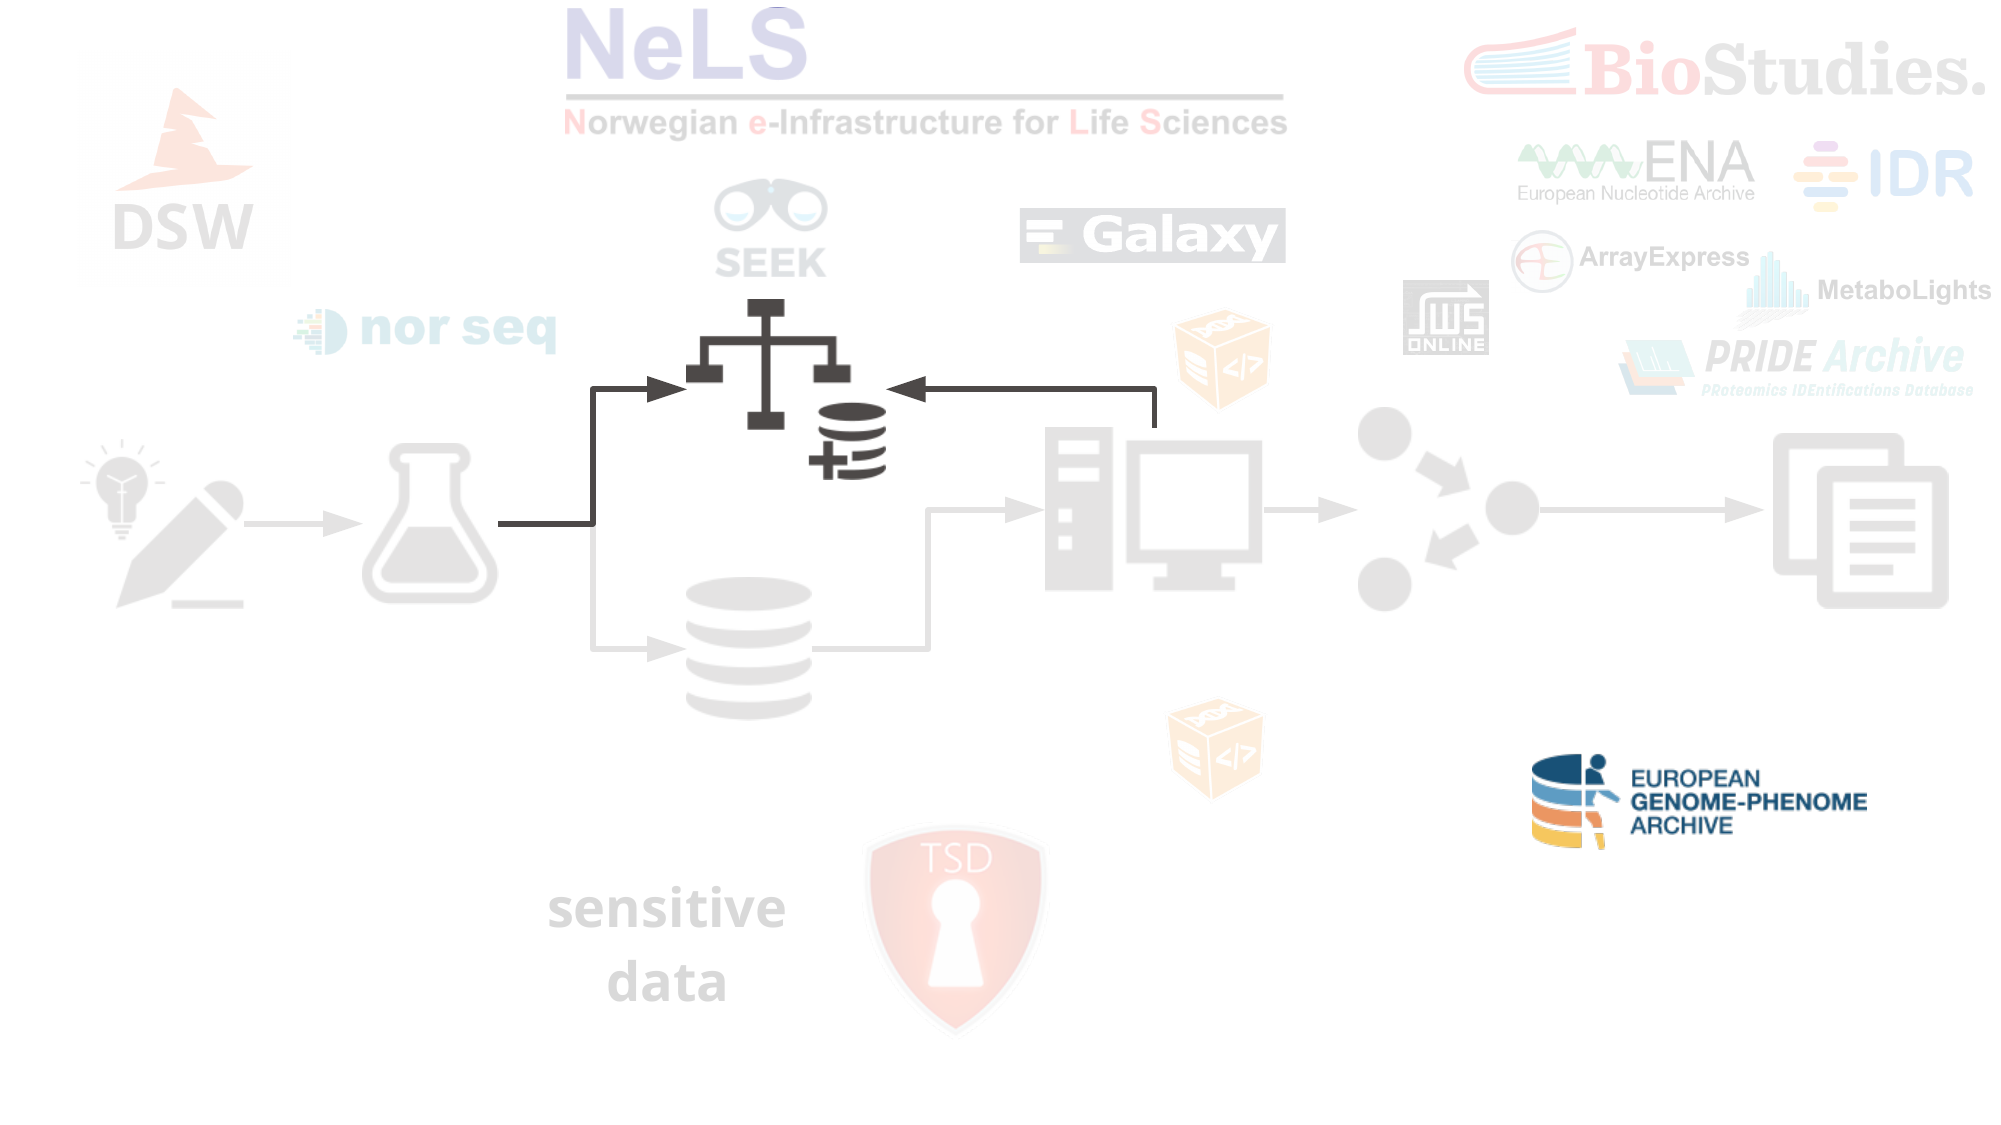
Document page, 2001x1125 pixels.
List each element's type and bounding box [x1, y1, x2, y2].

picture [1532, 750, 1867, 851]
text_box [70, 7, 1997, 1075]
picture [686, 299, 886, 480]
